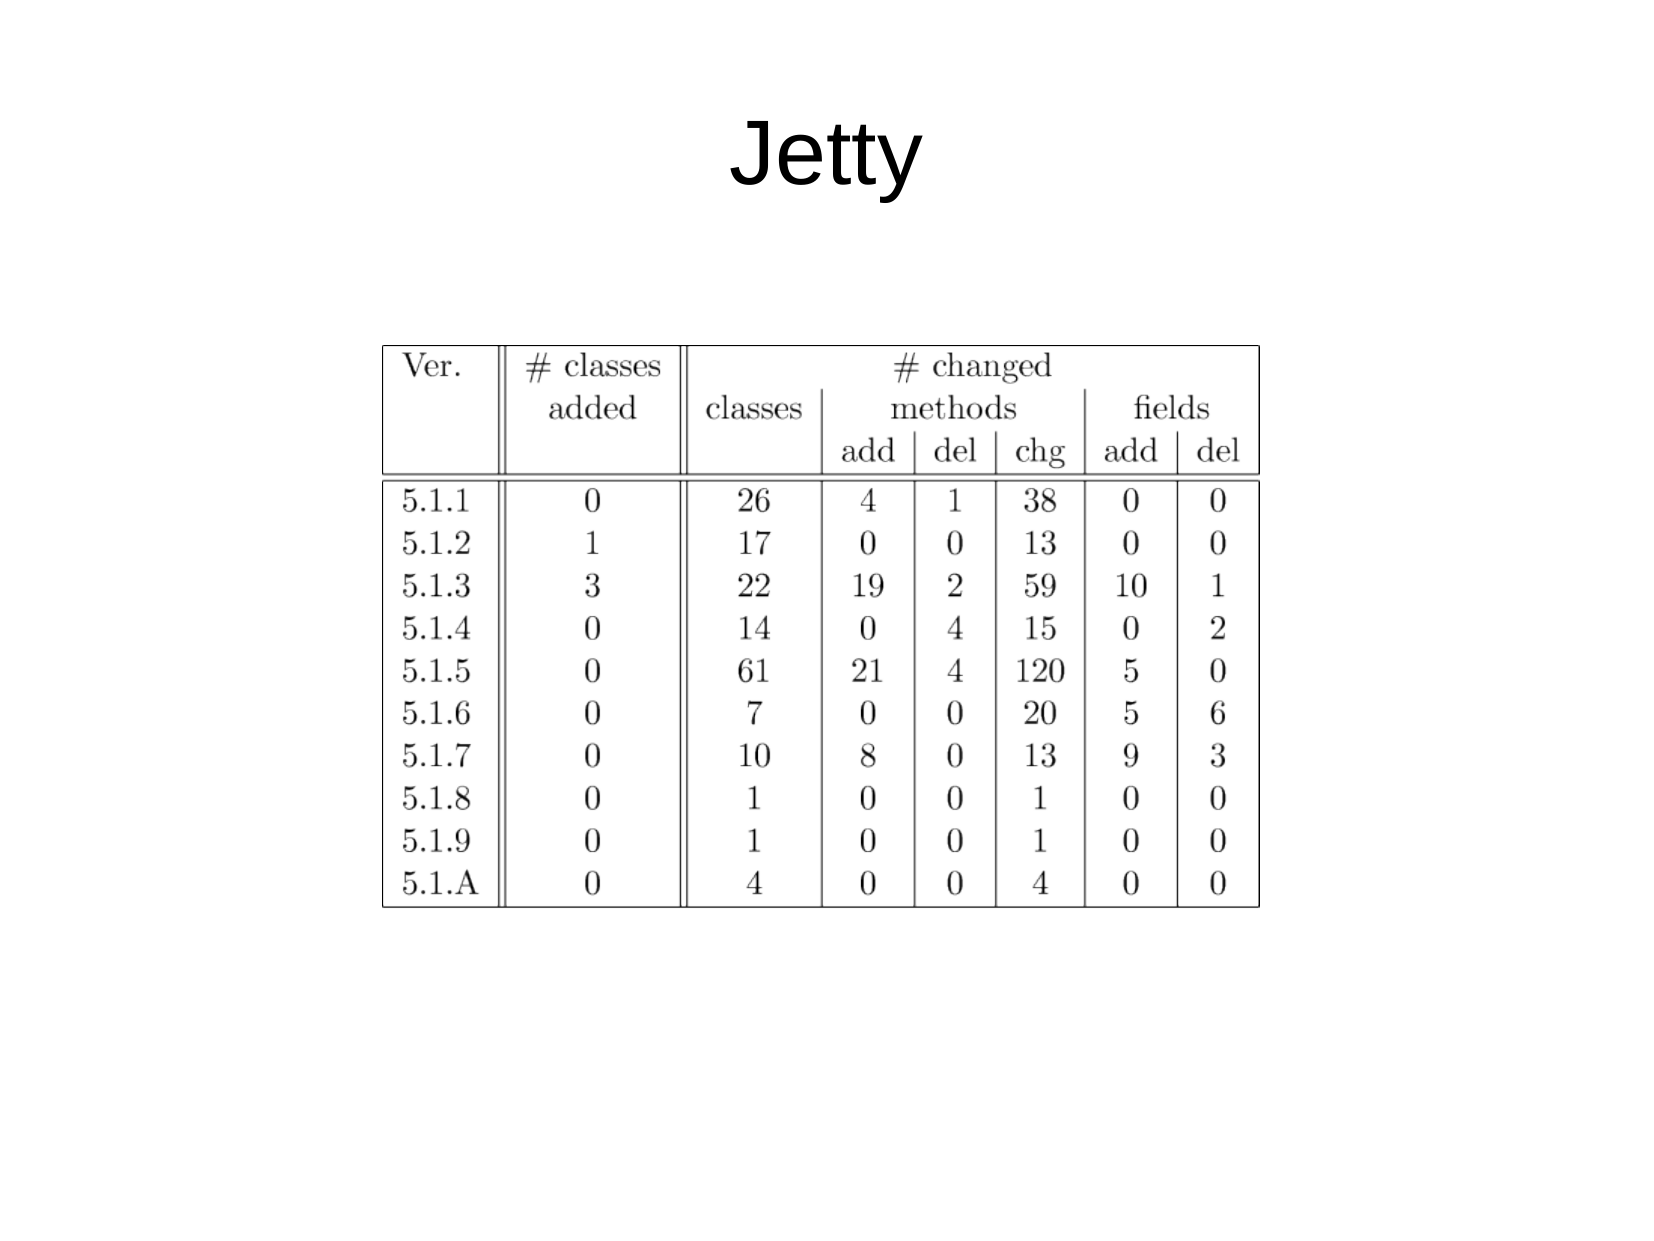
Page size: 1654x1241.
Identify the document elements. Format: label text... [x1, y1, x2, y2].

title Jetty [82, 49, 1571, 257]
picture [382, 345, 1260, 1241]
